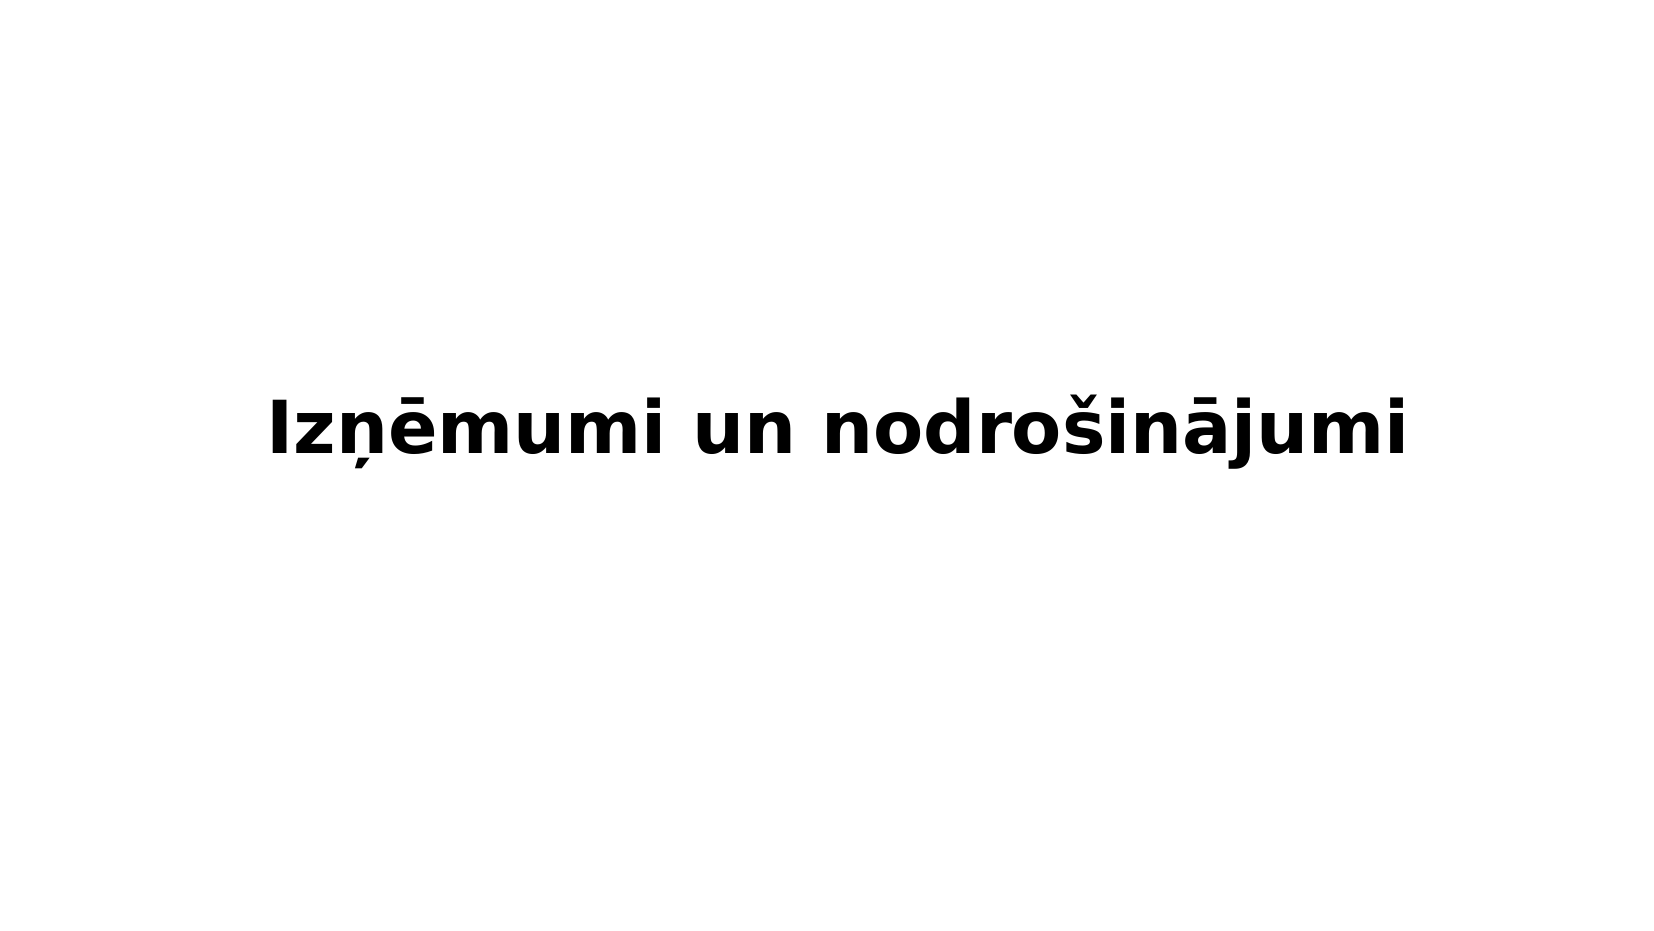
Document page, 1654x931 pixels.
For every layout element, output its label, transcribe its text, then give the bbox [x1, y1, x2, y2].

title Izņēmumi un nodrošinājumi [94, 343, 1583, 514]
